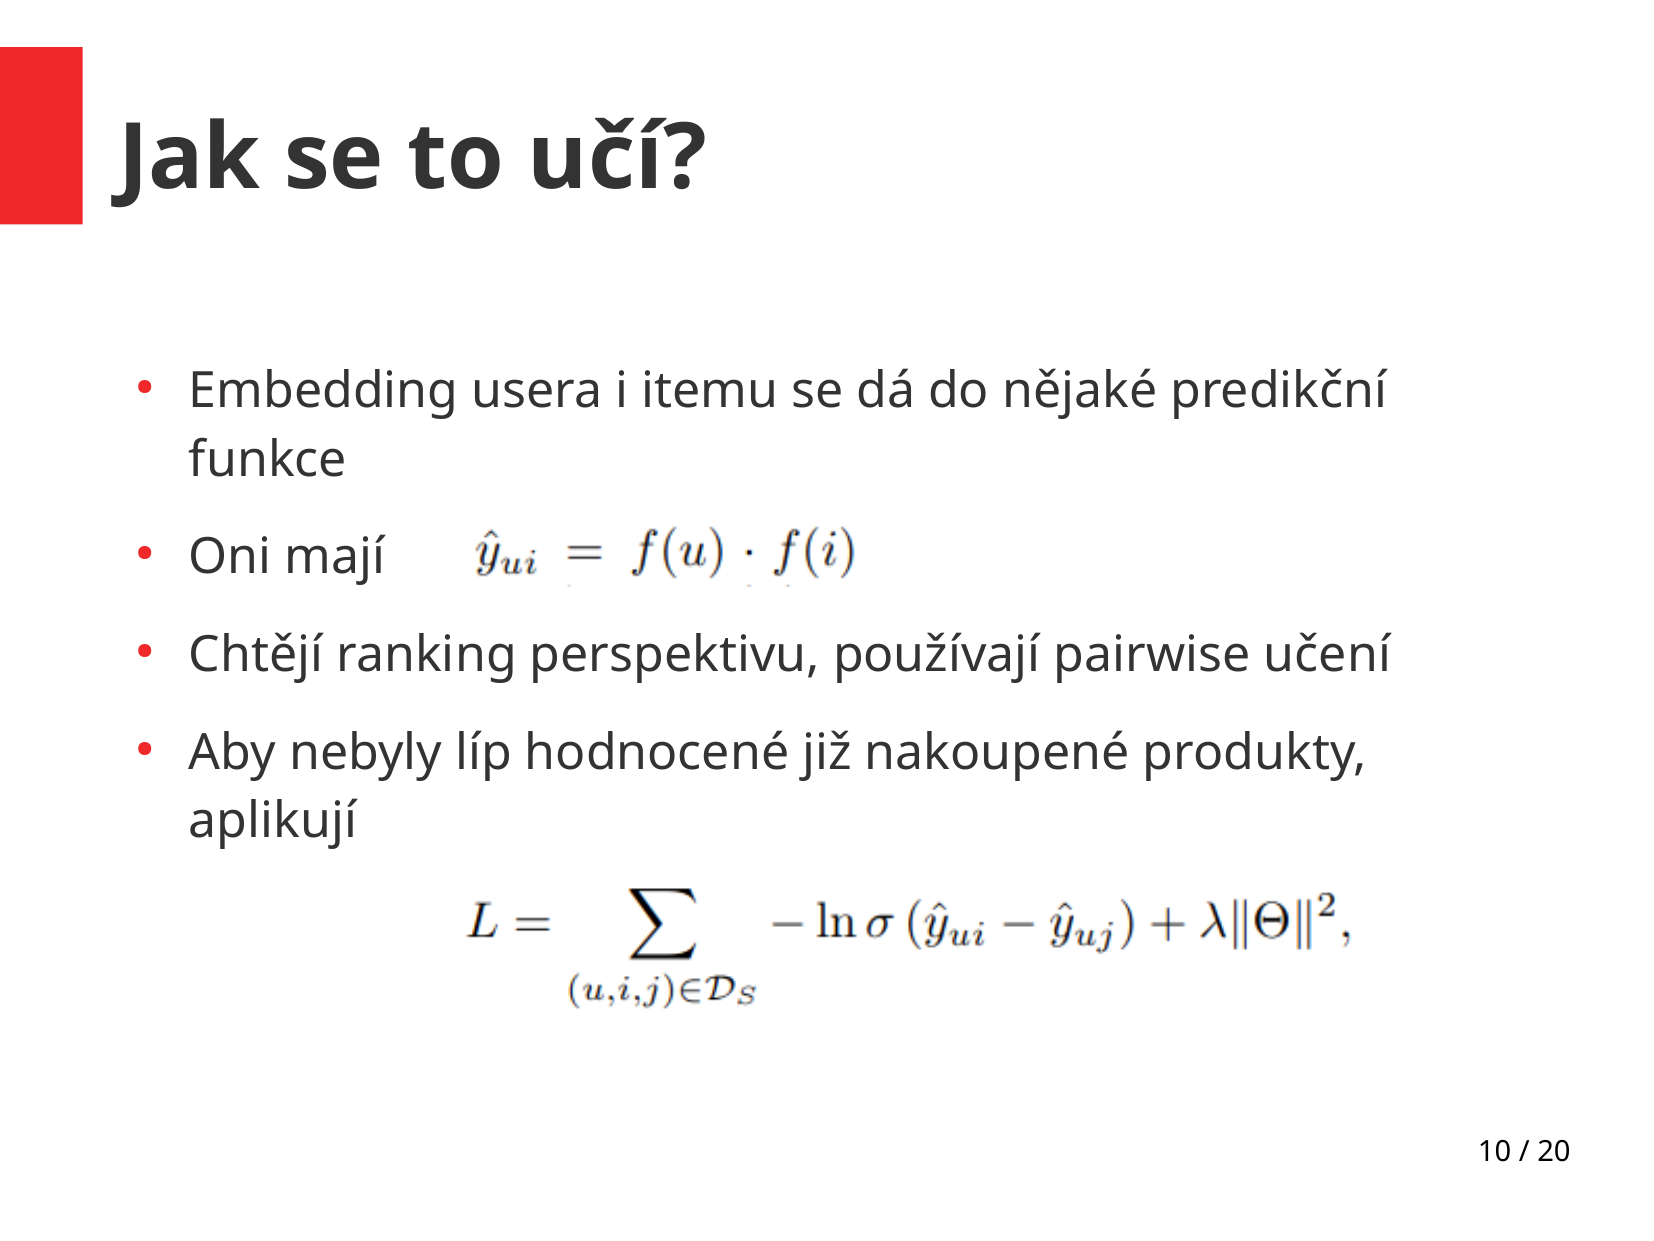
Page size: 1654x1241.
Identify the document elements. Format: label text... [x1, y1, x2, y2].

title Jak se to učí? [118, 49, 1571, 257]
list Embedding usera i itemu se dá do nějaké predikční funkce Oni mají Chtějí ranking perspektivu, používají pairwise učení Aby nebyly líp hodnocené již nakoupené produkty, aplikují [118, 354, 1536, 1074]
picture [448, 862, 1389, 1017]
picture [464, 519, 867, 587]
